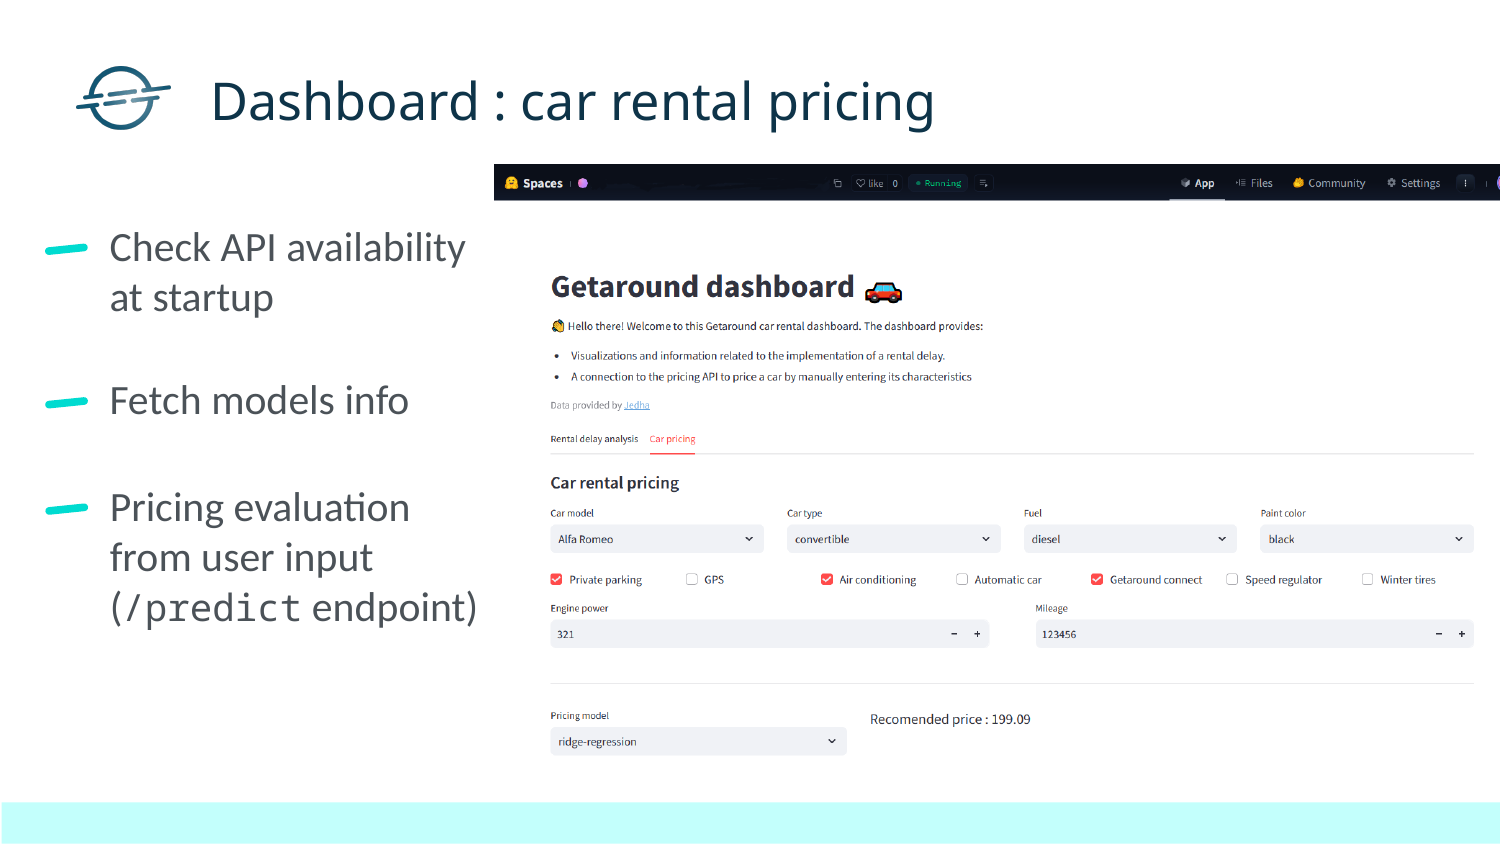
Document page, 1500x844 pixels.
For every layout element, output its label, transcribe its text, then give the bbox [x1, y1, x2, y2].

text_box [1, 802, 1500, 844]
title Fetch models info [94, 357, 488, 446]
text_box [45, 397, 88, 409]
title Dashboard : car rental pricing [195, 53, 1154, 141]
picture [76, 66, 171, 130]
text_box [45, 503, 89, 515]
title Check API availability at startup [94, 204, 482, 340]
picture [494, 164, 1500, 761]
text_box [45, 243, 88, 255]
title Pricing evaluation from user input (/predict endpoint) [94, 464, 516, 656]
